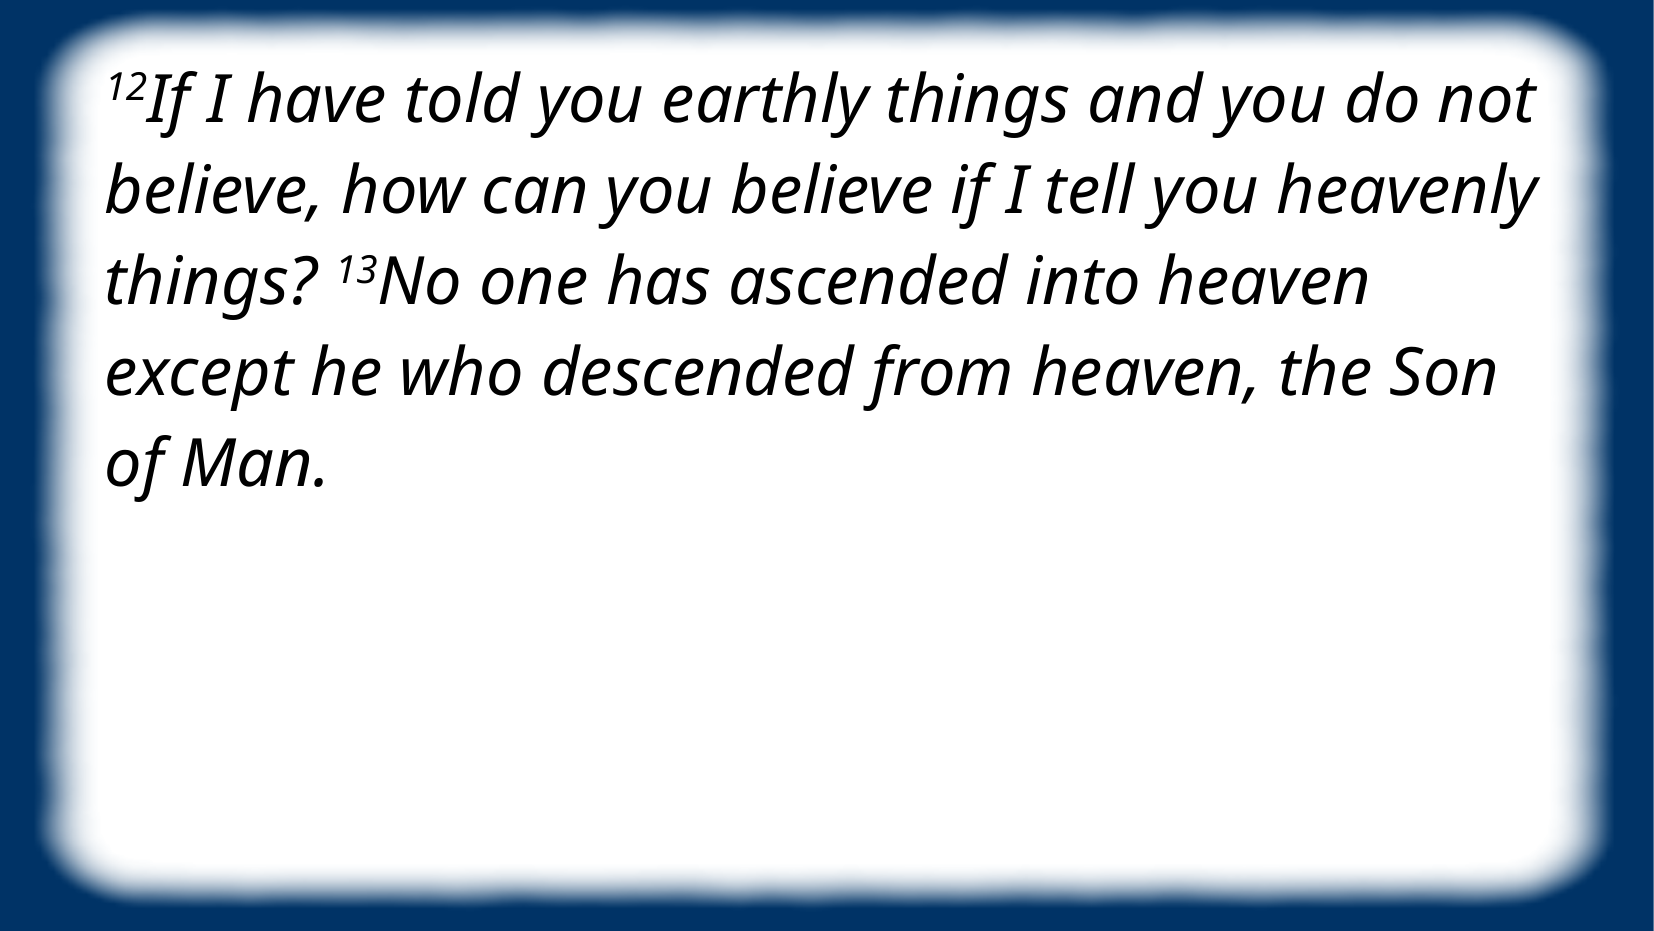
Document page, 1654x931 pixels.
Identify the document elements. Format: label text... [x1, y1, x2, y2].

picture [0, 0, 1654, 931]
text_box 12If I have told you earthly things and you do not believe, how can you believe if I tell you heavenly things? 13No one has ascended into heaven except he who descended from heaven, the Son of Man. [90, 44, 1561, 503]
